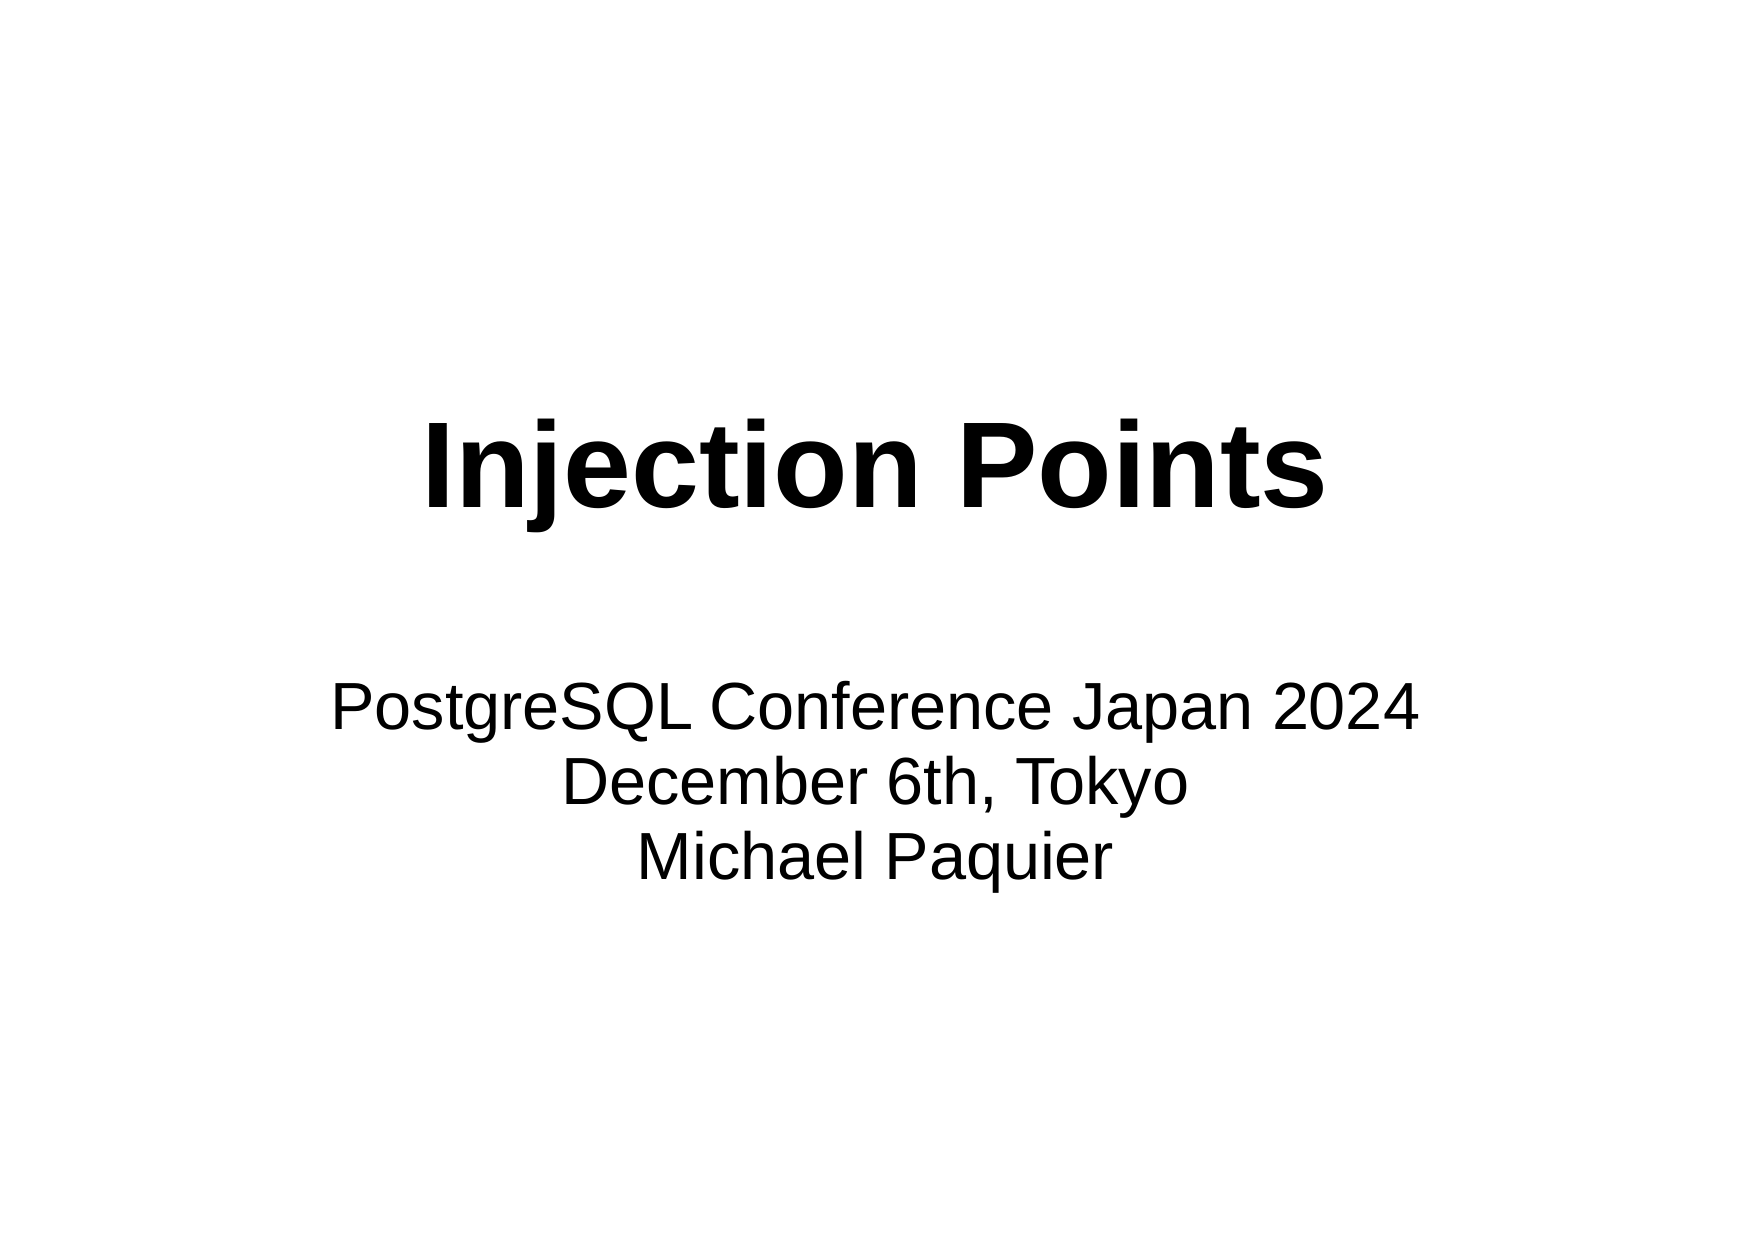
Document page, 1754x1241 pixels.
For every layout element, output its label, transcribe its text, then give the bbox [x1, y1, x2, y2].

title Injection Points PostgreSQL Conference Japan 2024 December 6th, Tokyo Michael Paquier [86, 313, 1665, 977]
